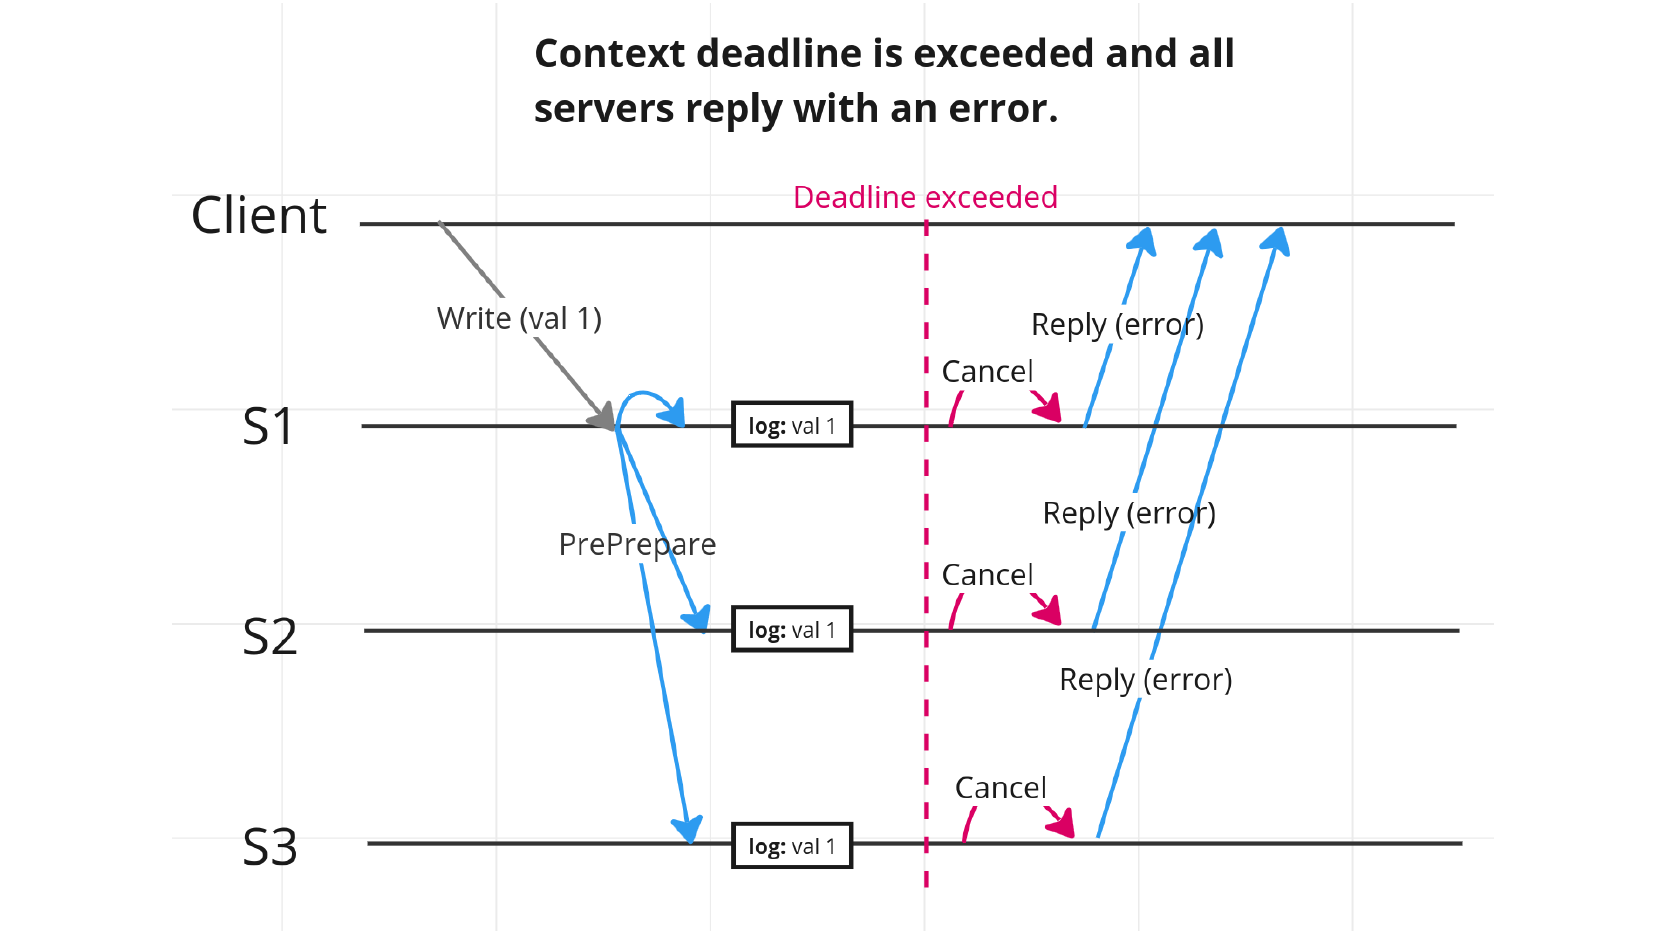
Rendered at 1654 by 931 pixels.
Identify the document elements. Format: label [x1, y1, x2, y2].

picture [172, 3, 1494, 931]
